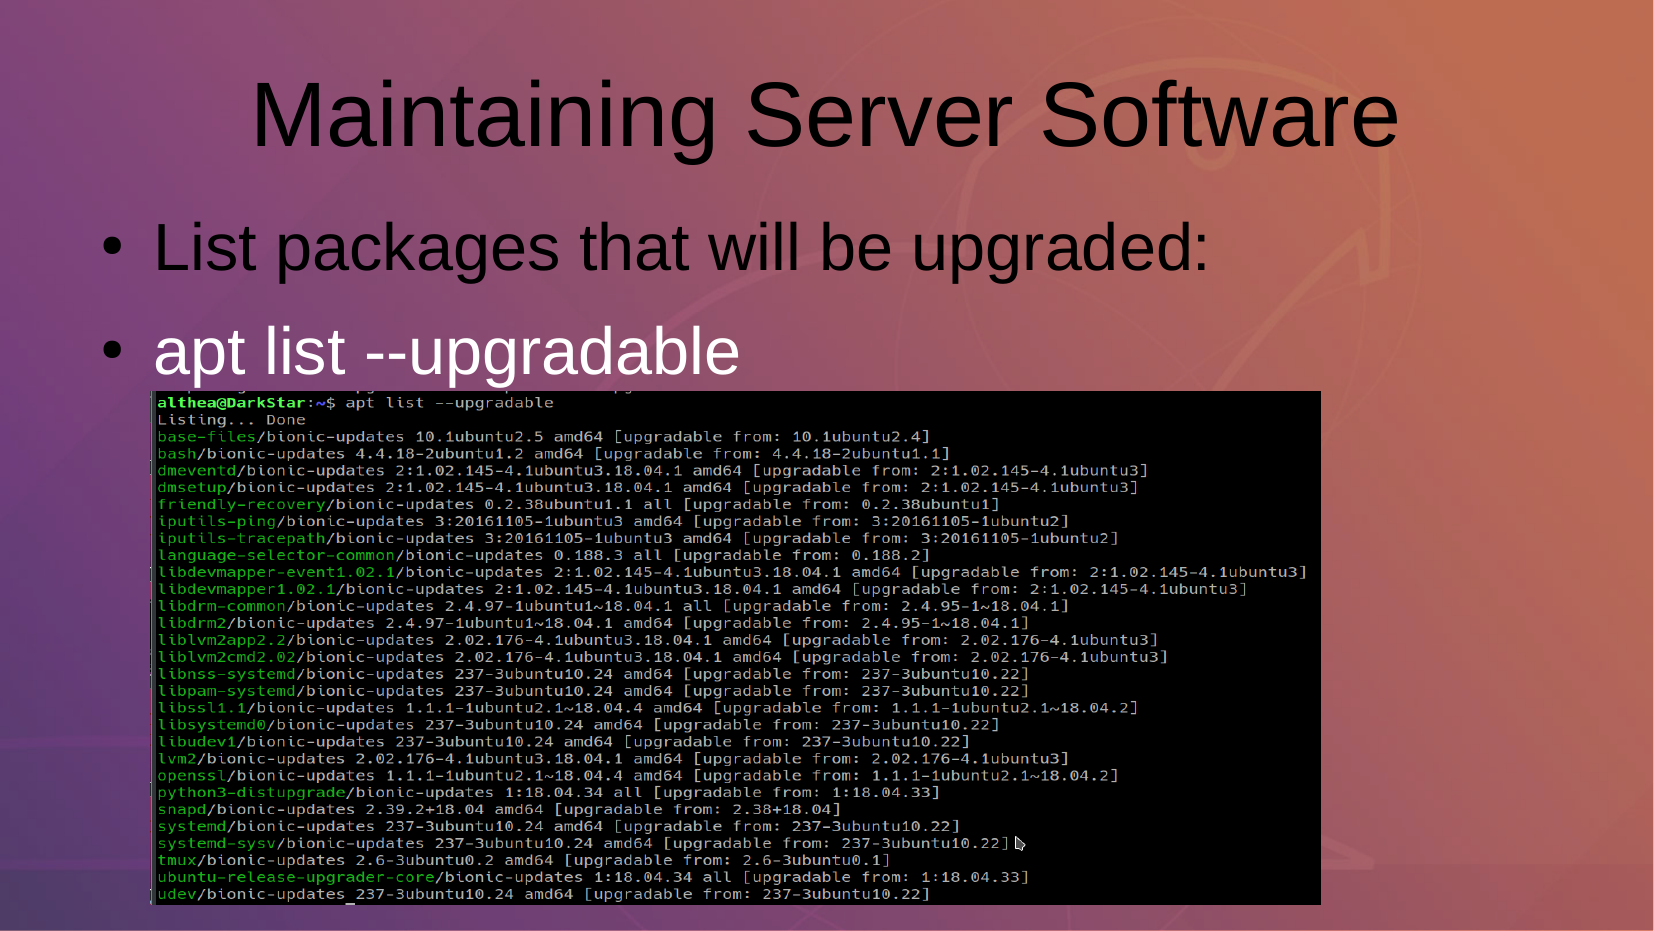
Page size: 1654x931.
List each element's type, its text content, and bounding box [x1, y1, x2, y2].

title Maintaining Server Software [82, 37, 1571, 193]
list List packages that will be upgraded: apt list --upgradable [82, 210, 1571, 406]
picture [150, 391, 1321, 905]
